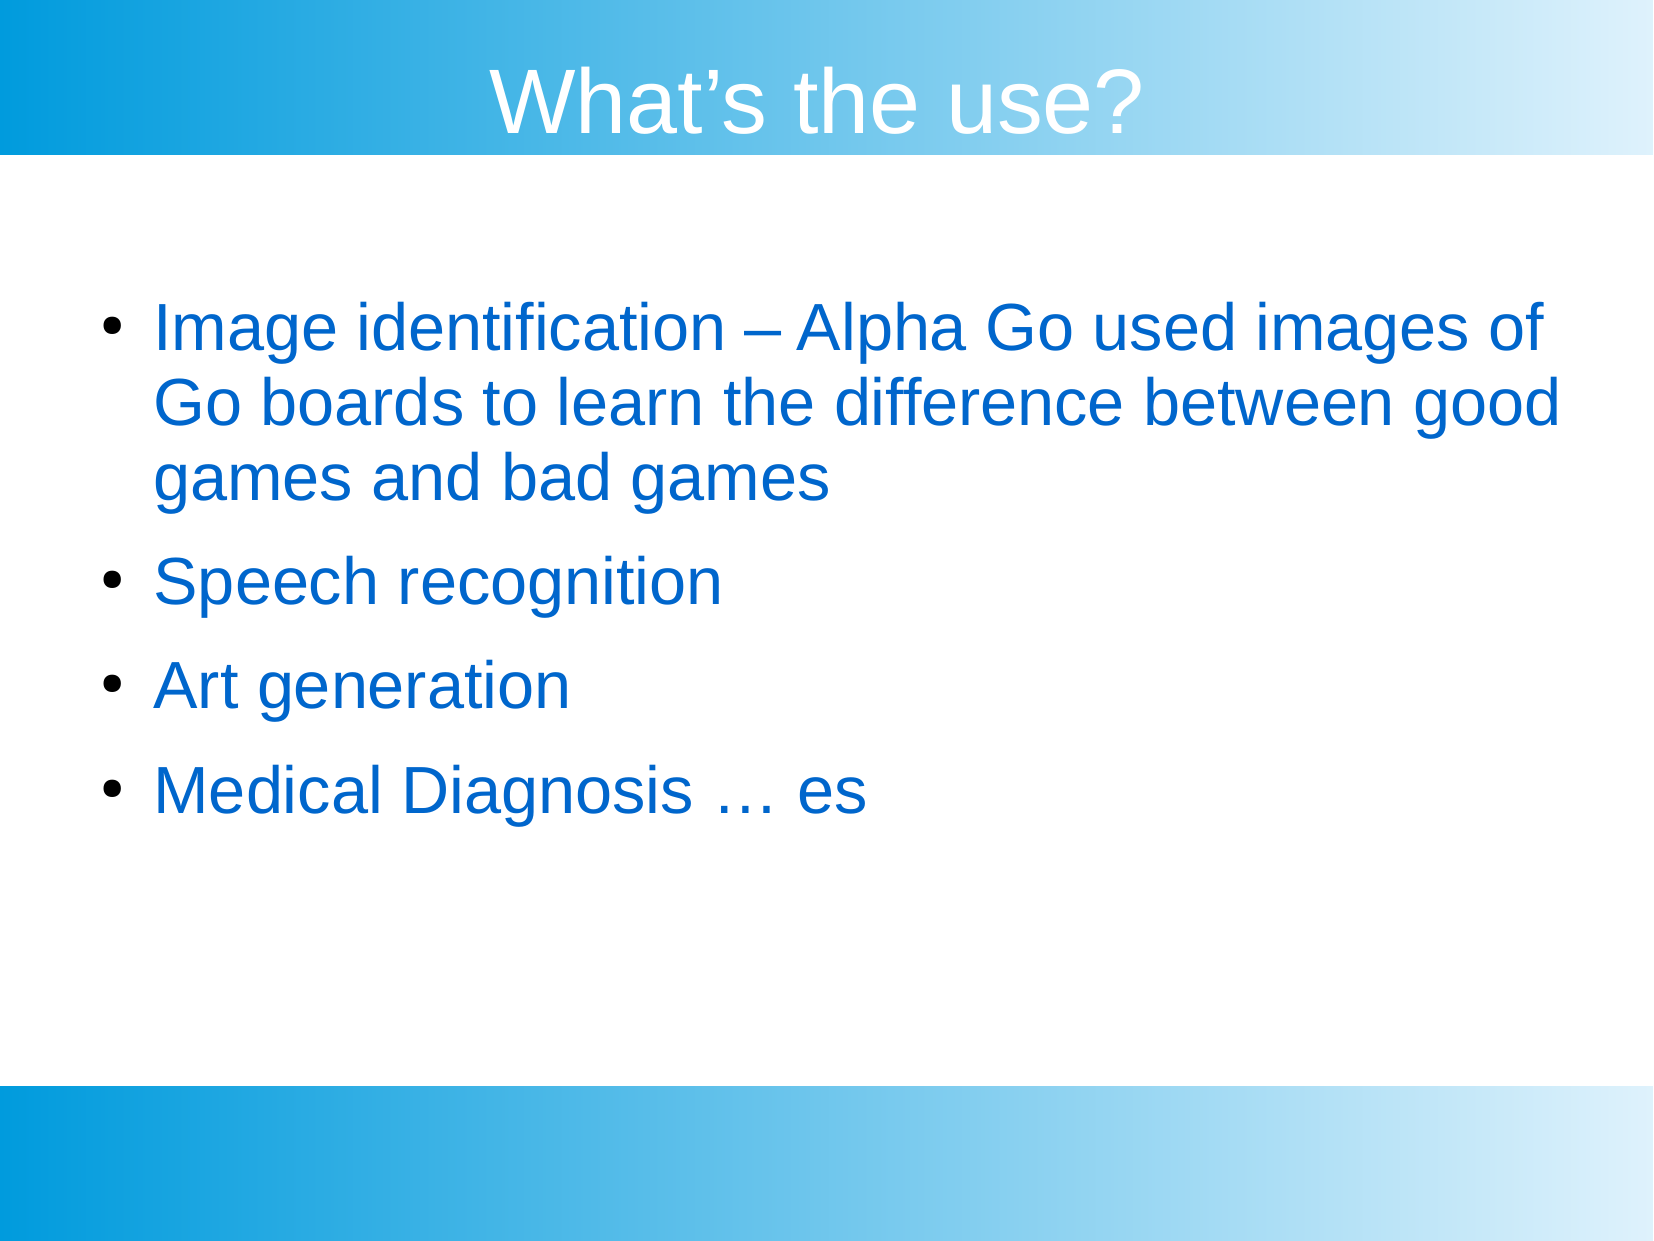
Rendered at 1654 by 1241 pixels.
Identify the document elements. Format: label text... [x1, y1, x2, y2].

list Image identification – Alpha Go used images of Go boards to learn the difference between good games and bad games Speech recognition Art generation Medical Diagnosis … es [82, 290, 1571, 1010]
title What’s the use? [82, 49, 1571, 155]
